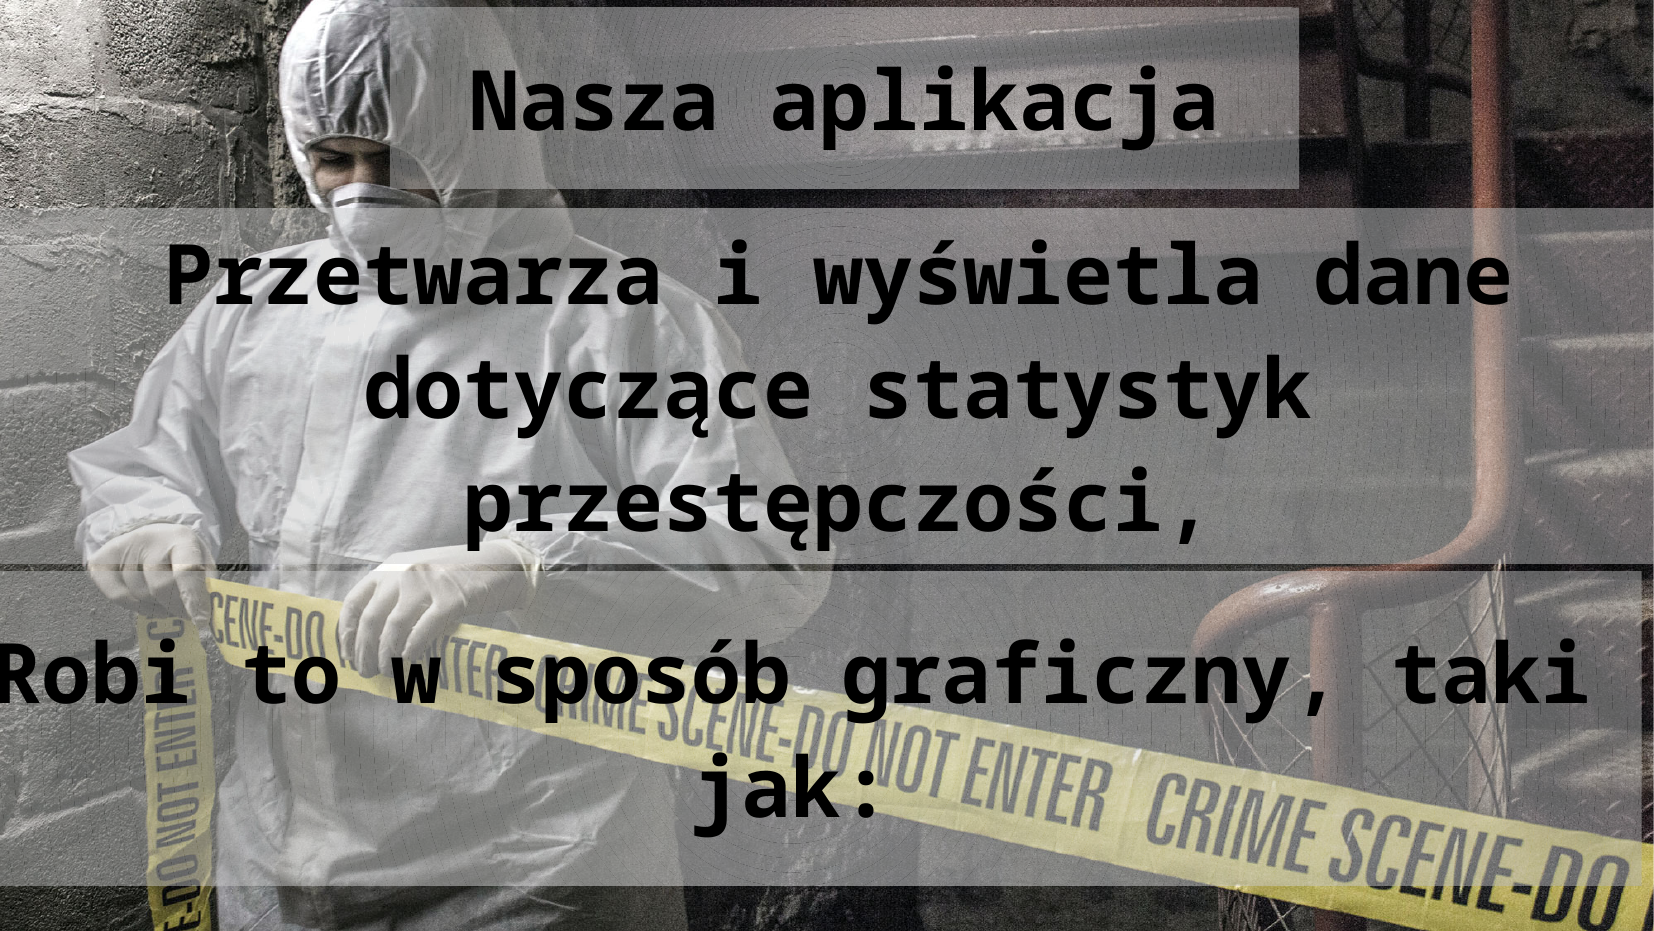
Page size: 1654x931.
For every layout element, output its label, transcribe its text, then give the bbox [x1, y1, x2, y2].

picture [0, 564, 1654, 931]
text_box Nasza aplikacja [389, 7, 1300, 189]
text_box Przetwarza i wyświetla dane dotyczące statystyk przestępczości, [0, 228, 1654, 544]
text_box Robi to w sposób graficzny, taki jak: [0, 571, 1642, 886]
picture [0, 0, 1654, 208]
